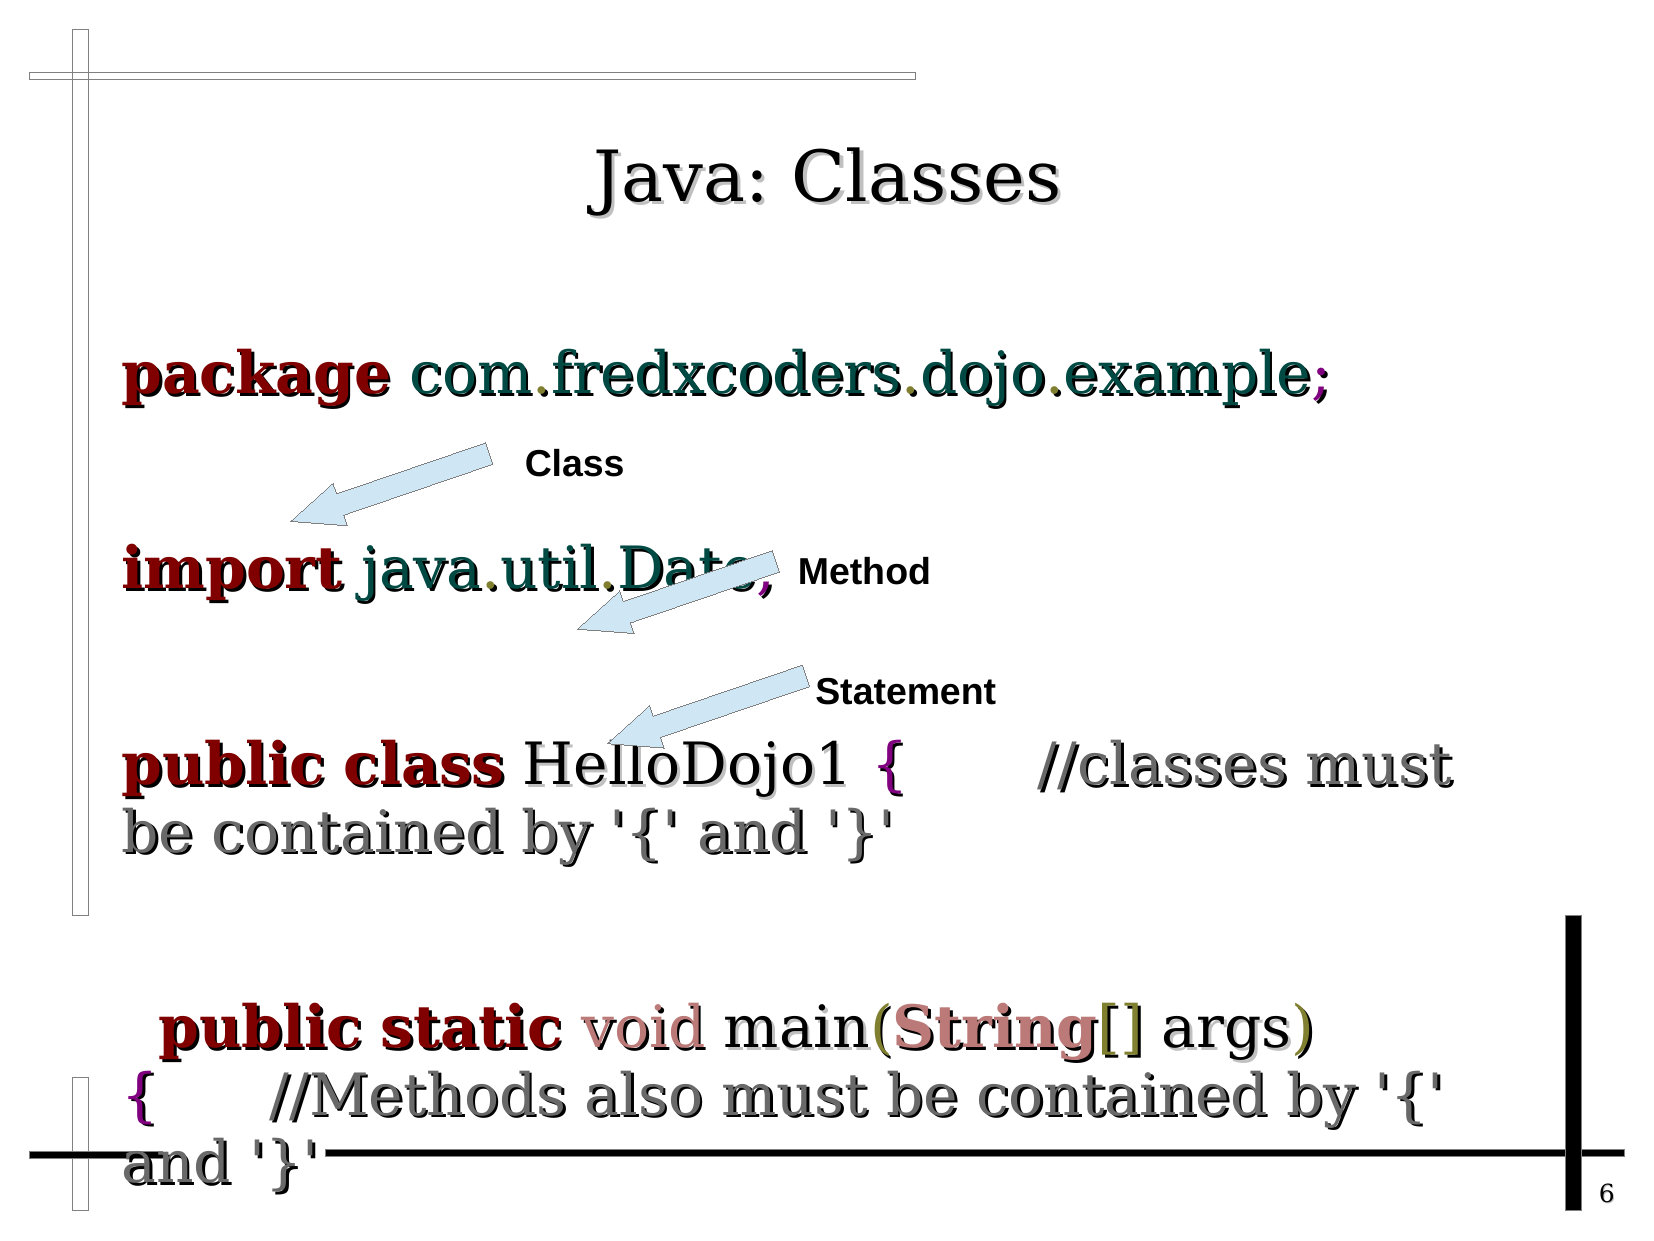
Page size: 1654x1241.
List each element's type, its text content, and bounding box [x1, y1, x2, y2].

text_box [607, 665, 800, 749]
text_box Class [510, 435, 640, 492]
text_box [577, 550, 780, 634]
text_box Method [783, 543, 947, 601]
text_box Statement [800, 663, 1012, 721]
title Java: Classes [121, 88, 1534, 266]
list package com.fredxcoders.dojo.example; import java.util.Date; public class HelloDojo1 { //classes must be contained by '{' and '}' public static void main(String[] args) { //Methods also must be contained by '{' and '}' Date rightNow = new Date(); //This is a "statement". Statements must end with a ';'. System.out.println("Hello Dojo! Here's the current time: " + rightNow.toString()); } } [121, 338, 1534, 1241]
text_box [290, 442, 493, 526]
